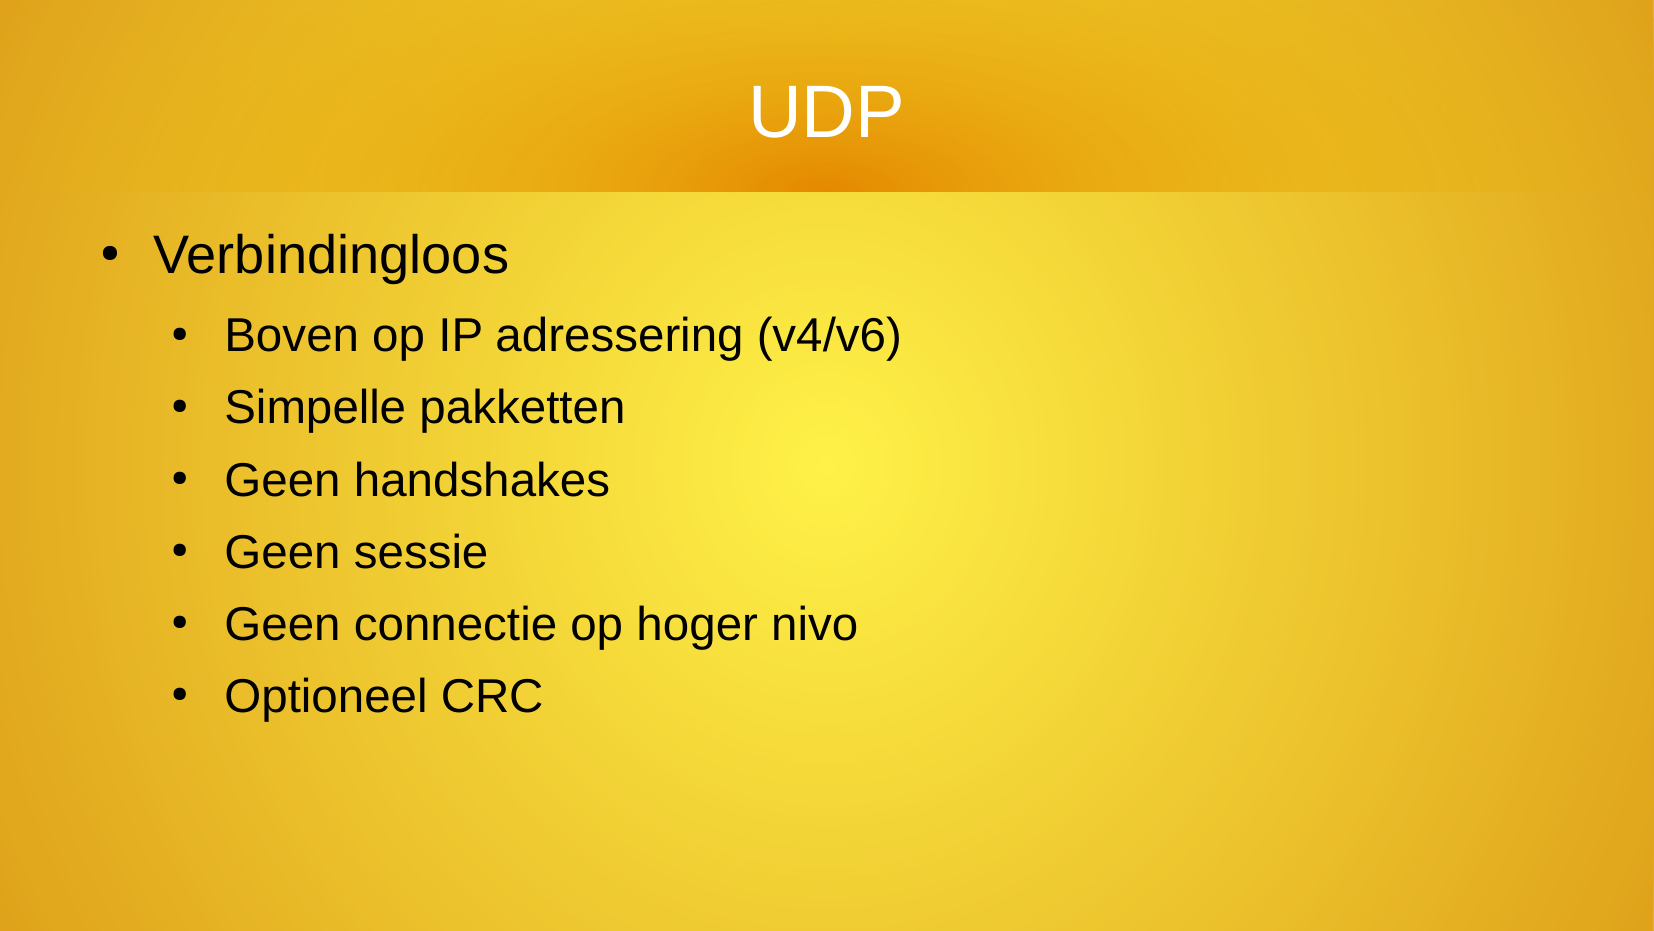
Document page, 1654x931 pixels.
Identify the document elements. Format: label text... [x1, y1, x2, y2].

title UDP [82, 35, 1571, 189]
list Verbindingloos Boven op IP adressering (v4/v6) Simpelle pakketten Geen handshakes Geen sessie Geen connectie op hoger nivo Optioneel CRC [82, 224, 1571, 764]
